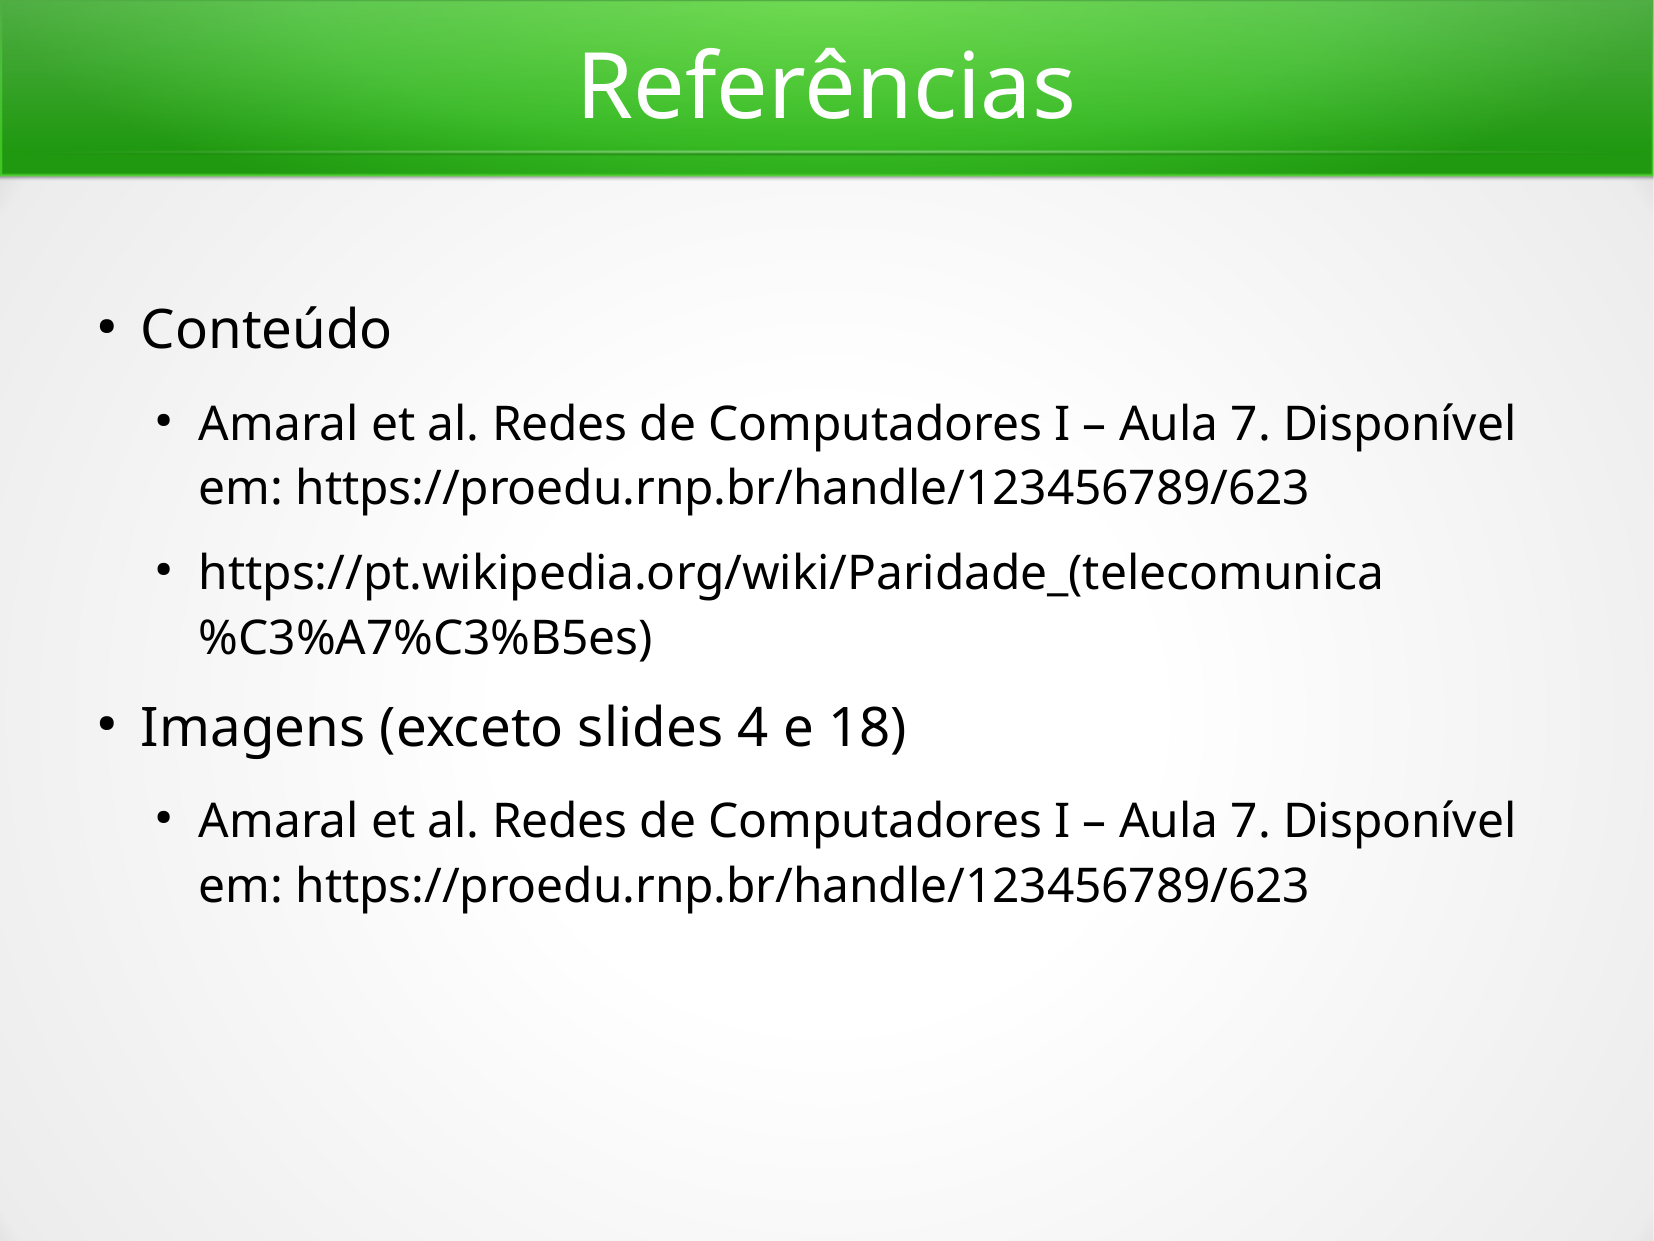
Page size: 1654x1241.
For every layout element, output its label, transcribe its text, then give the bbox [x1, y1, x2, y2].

list Conteúdo Amaral et al. Redes de Computadores I – Aula 7. Disponível em: https://proedu.rnp.br/handle/123456789/623 https://pt.wikipedia.org/wiki/Paridade_(telecomunica%C3%A7%C3%B5es) Imagens (exceto slides 4 e 18) Amaral et al. Redes de Computadores I – Aula 7. Disponível em: https://proedu.rnp.br/handle/123456789/623 [82, 290, 1571, 1010]
picture [0, 0, 1654, 1241]
title Referências [82, 11, 1571, 154]
